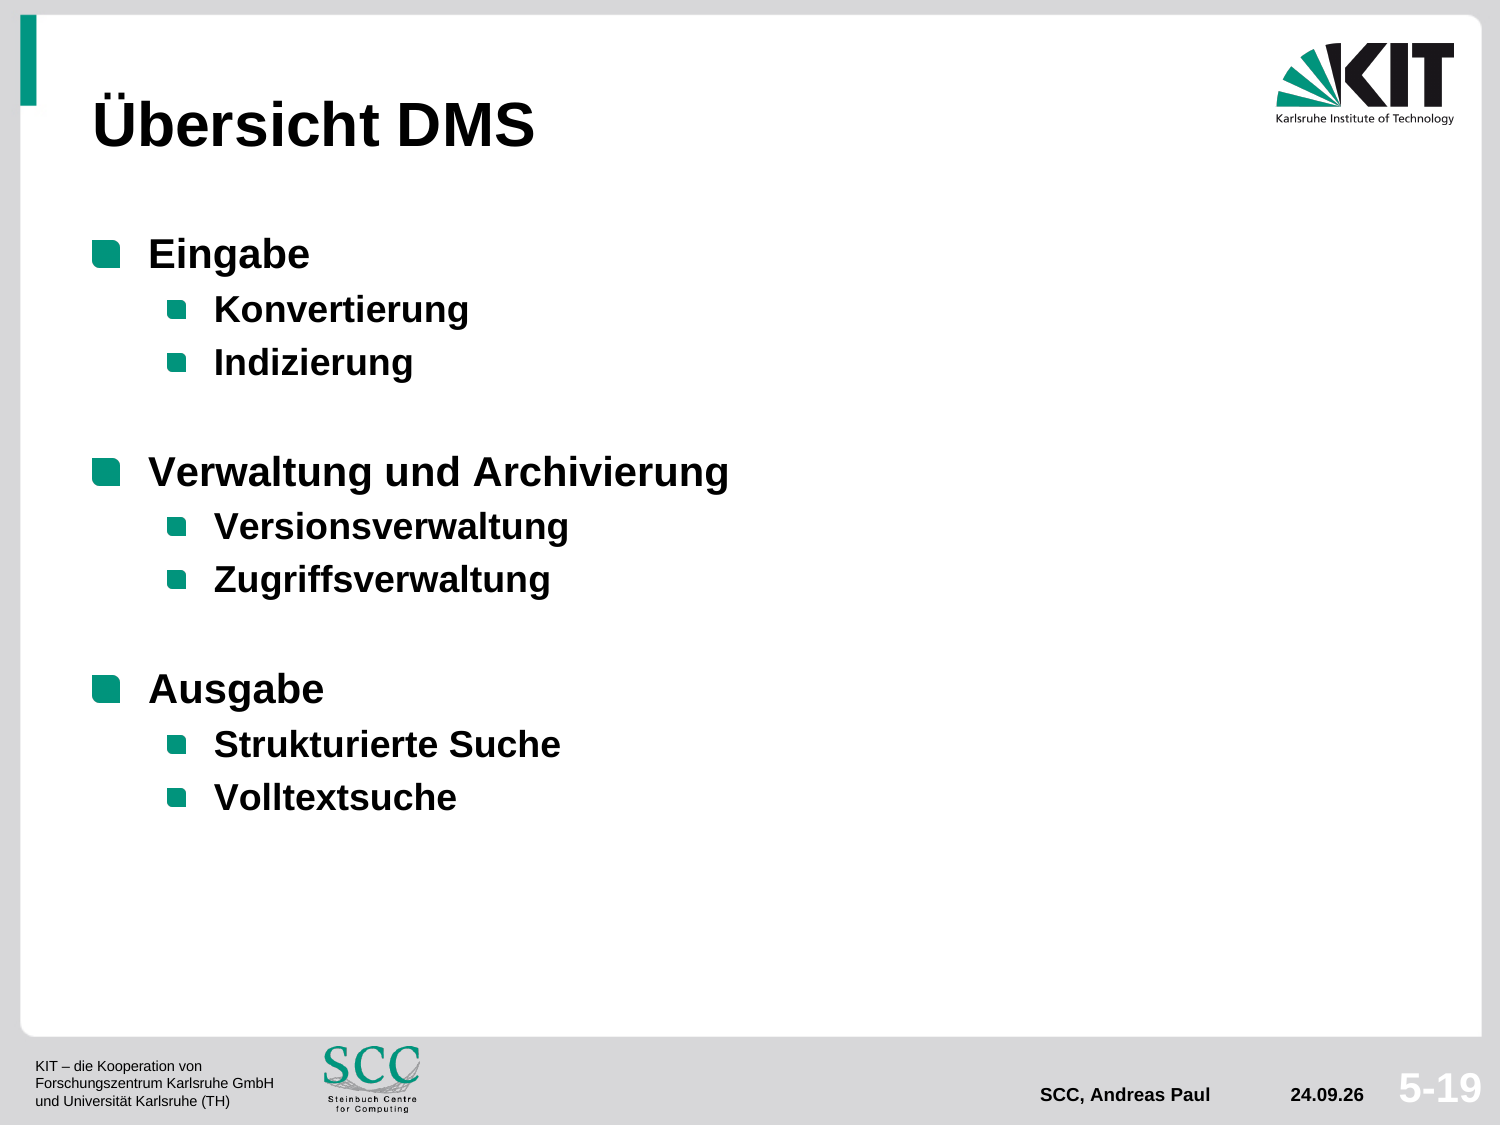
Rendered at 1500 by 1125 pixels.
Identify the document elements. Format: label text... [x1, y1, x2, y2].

title Übersicht DMS [92, 56, 1147, 192]
picture [0, 0, 1500, 1125]
list Eingabe Konvertierung Indizierung Verwaltung und Archivierung Versionsverwaltung Zugriffsverwaltung Ausgabe Strukturierte Suche Volltextsuche [92, 228, 1442, 957]
